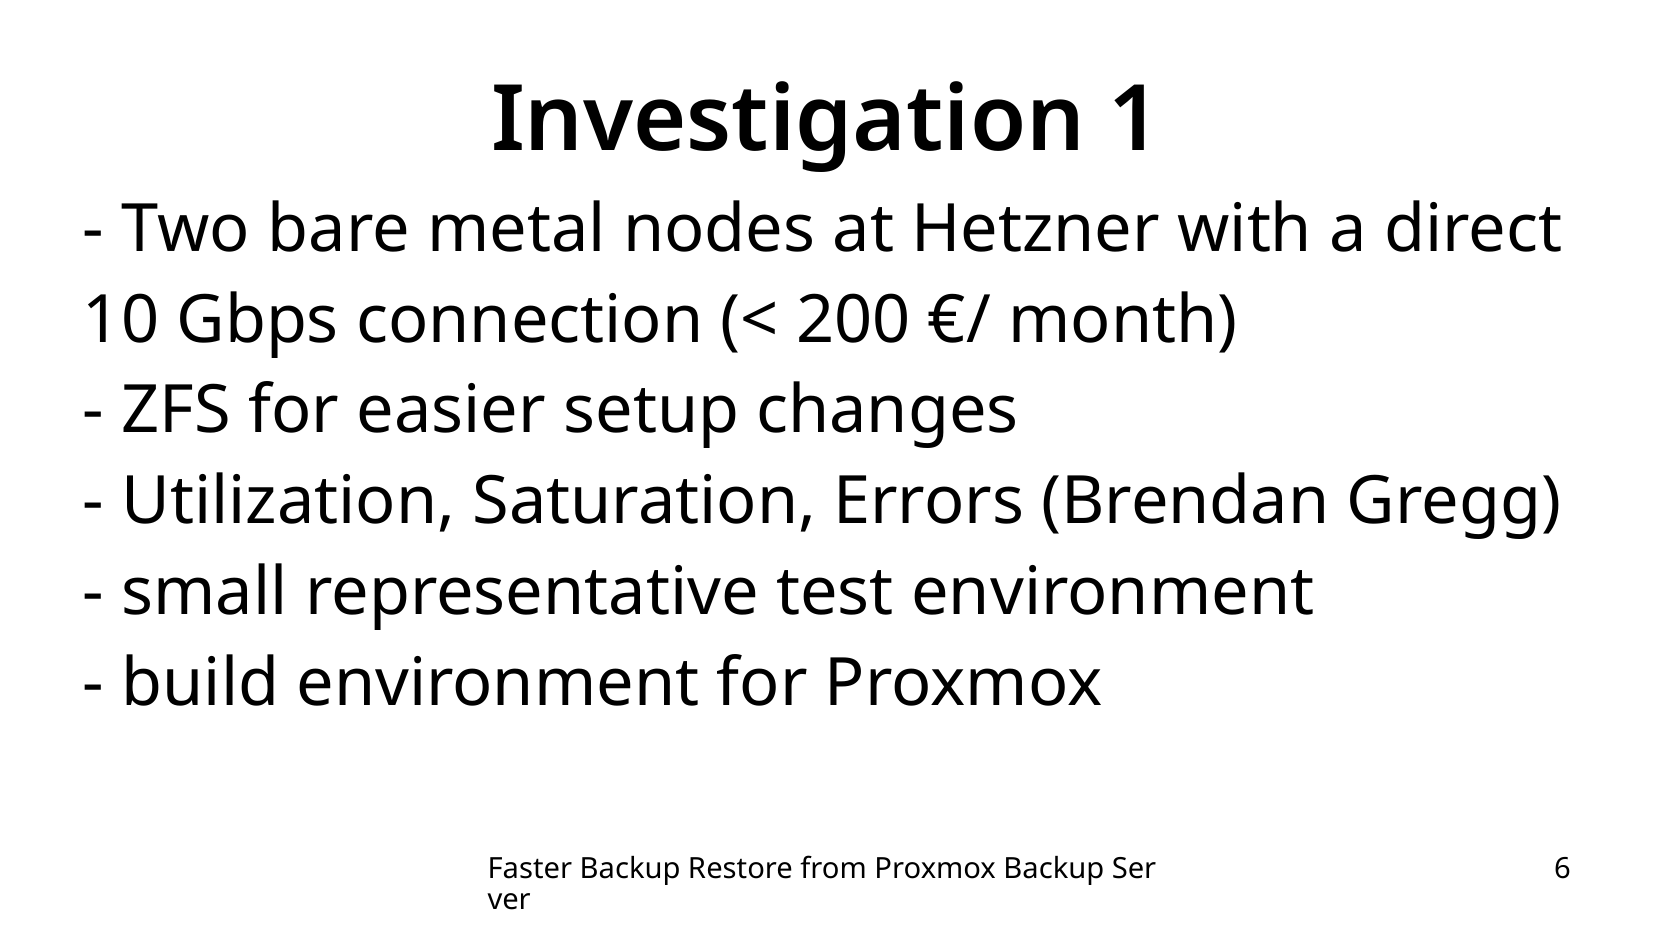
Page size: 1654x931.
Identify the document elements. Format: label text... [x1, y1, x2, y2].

title - Two bare metal nodes at Hetzner with a direct 10 Gbps connection (< 200 €/ month) - ZFS for easier setup changes - Utilization, Saturation, Errors (Brendan Gregg) - small representative test environment - build environment for Proxmox [82, 180, 1571, 751]
title Investigation 1 [82, 37, 1571, 180]
